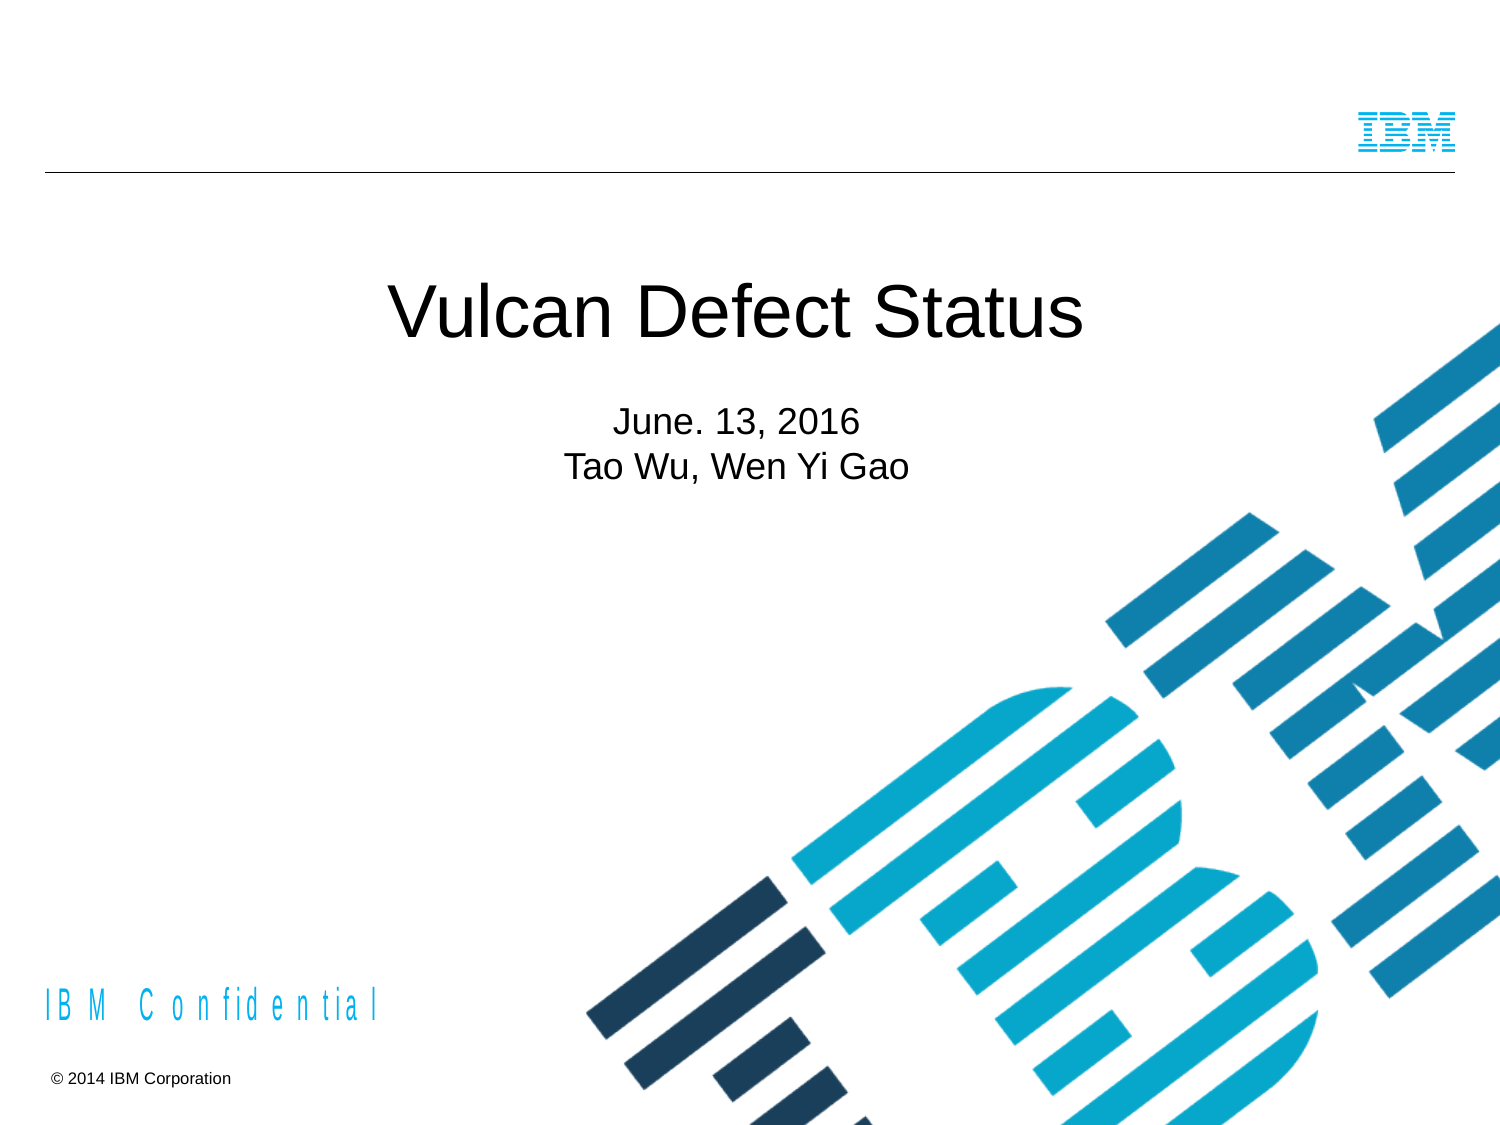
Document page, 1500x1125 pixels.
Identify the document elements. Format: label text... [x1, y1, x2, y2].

picture [29, 972, 400, 1040]
picture [1358, 112, 1455, 152]
title Vulcan Defect Status June. 13, 2016 Tao Wu, Wen Yi Gao [22, 196, 1416, 554]
picture [585, 308, 1500, 1125]
